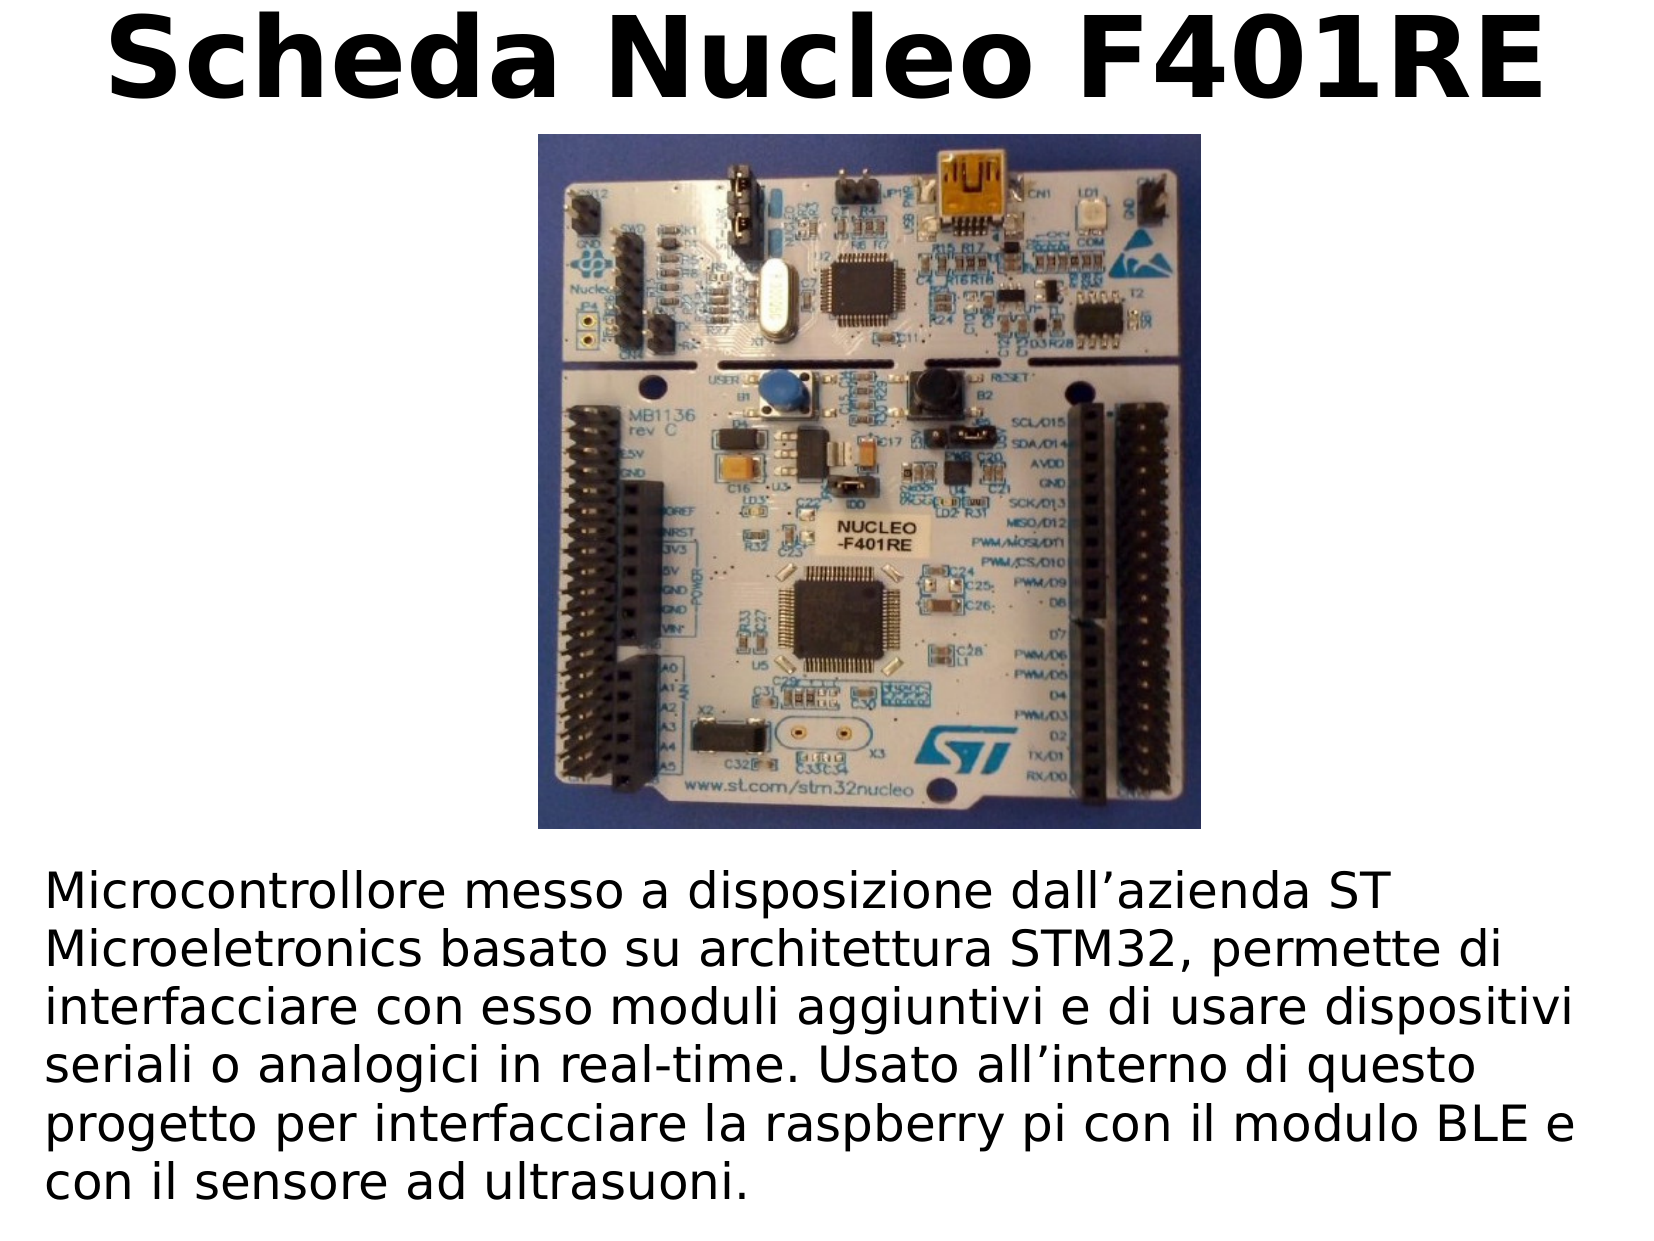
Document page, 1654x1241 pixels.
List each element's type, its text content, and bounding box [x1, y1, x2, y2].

picture [538, 134, 1201, 830]
title Scheda Nucleo F401RE [82, 0, 1571, 162]
text_box Microcontrollore messo a disposizione dall’azienda ST Microeletronics basato su architettura STM32, permette di interfacciare con esso moduli aggiuntivi e di usare dispositivi seriali o analogici in real-time. Usato all’interno di questo progetto per interfacciare la raspberry pi con il modulo BLE e con il sensore ad ultrasuoni. [30, 854, 1636, 1219]
